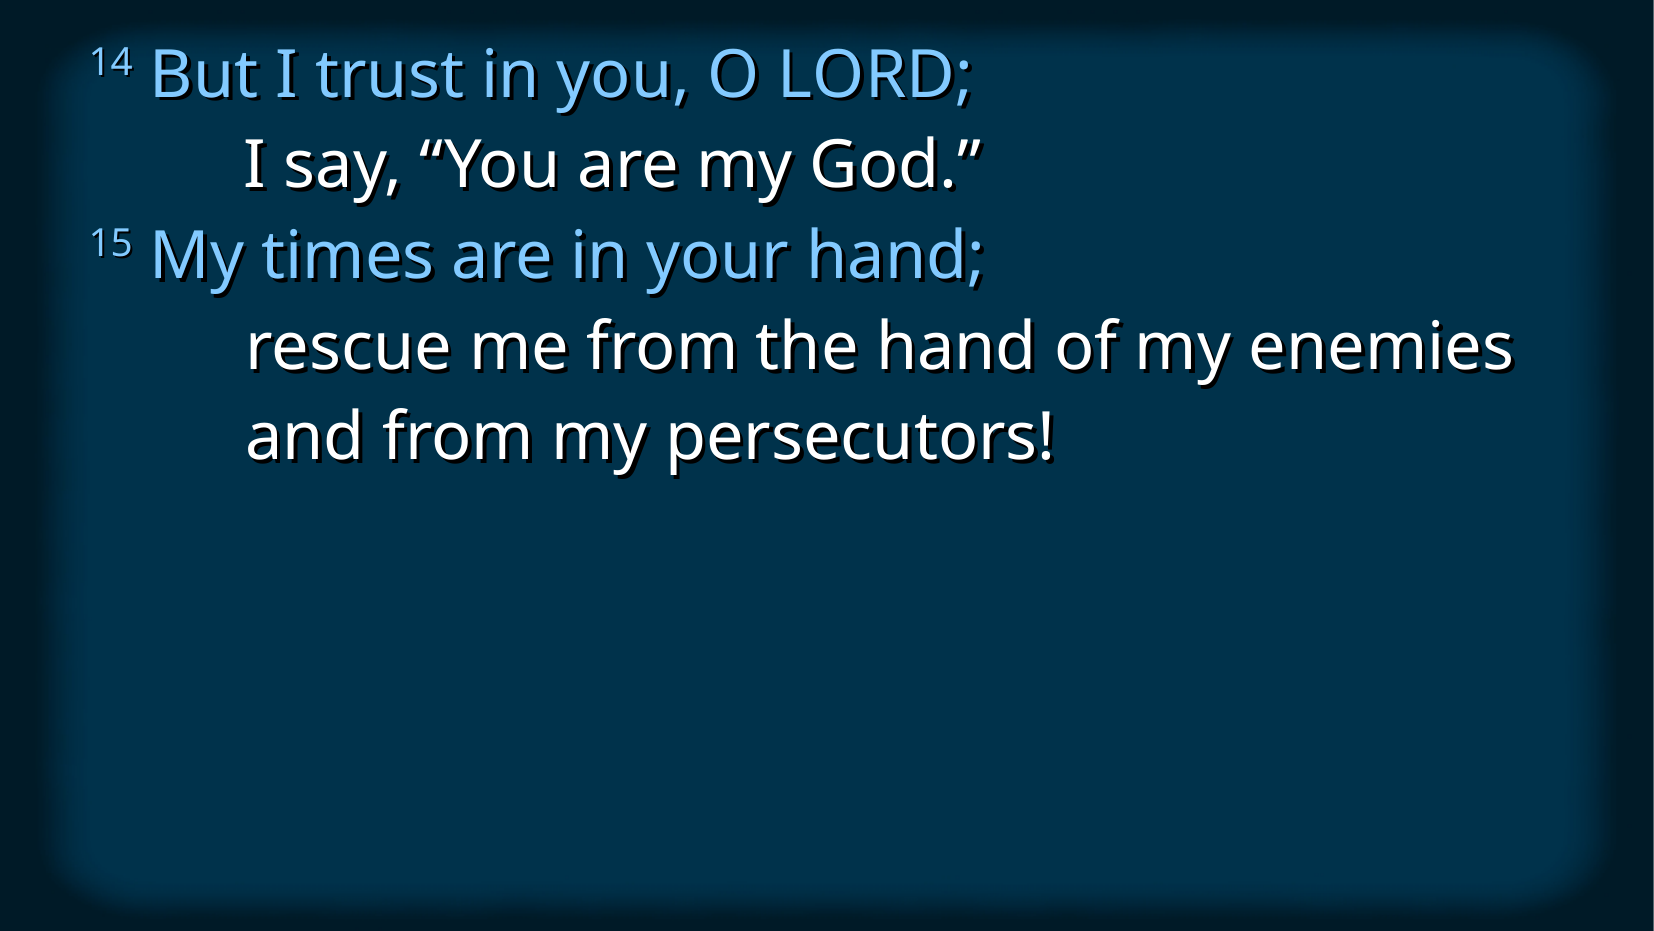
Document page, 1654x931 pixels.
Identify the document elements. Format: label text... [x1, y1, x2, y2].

text_box 14 But I trust in you, O LORD; I say, “You are my God.” 15 My times are in your hand; rescue me from the hand of my enemies and from my persecutors! [73, 18, 1582, 496]
picture [0, 0, 1654, 931]
